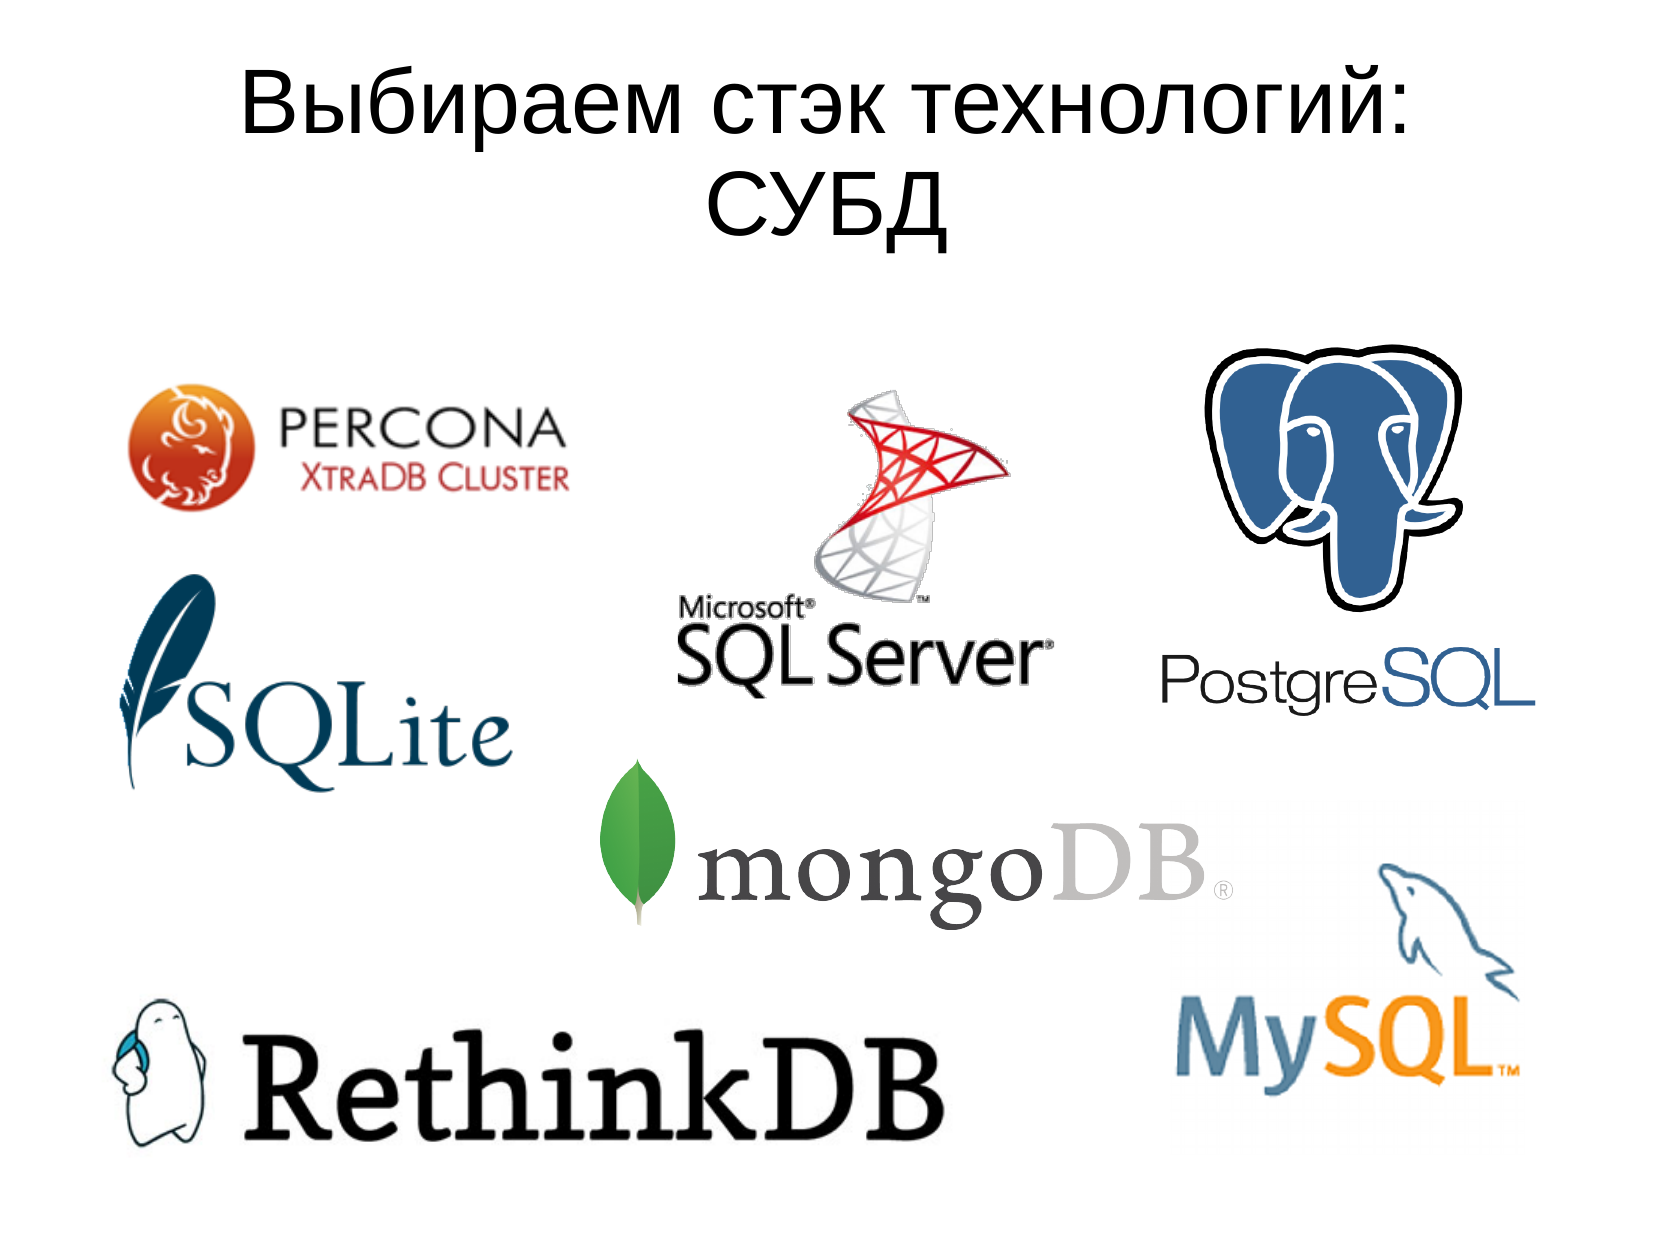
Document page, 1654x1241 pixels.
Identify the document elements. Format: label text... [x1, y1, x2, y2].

picture [675, 351, 1059, 736]
picture [105, 569, 521, 801]
picture [90, 944, 965, 1186]
picture [600, 280, 1561, 1156]
title Выбираем стэк технологий: СУБД [82, 49, 1571, 257]
picture [120, 374, 589, 523]
